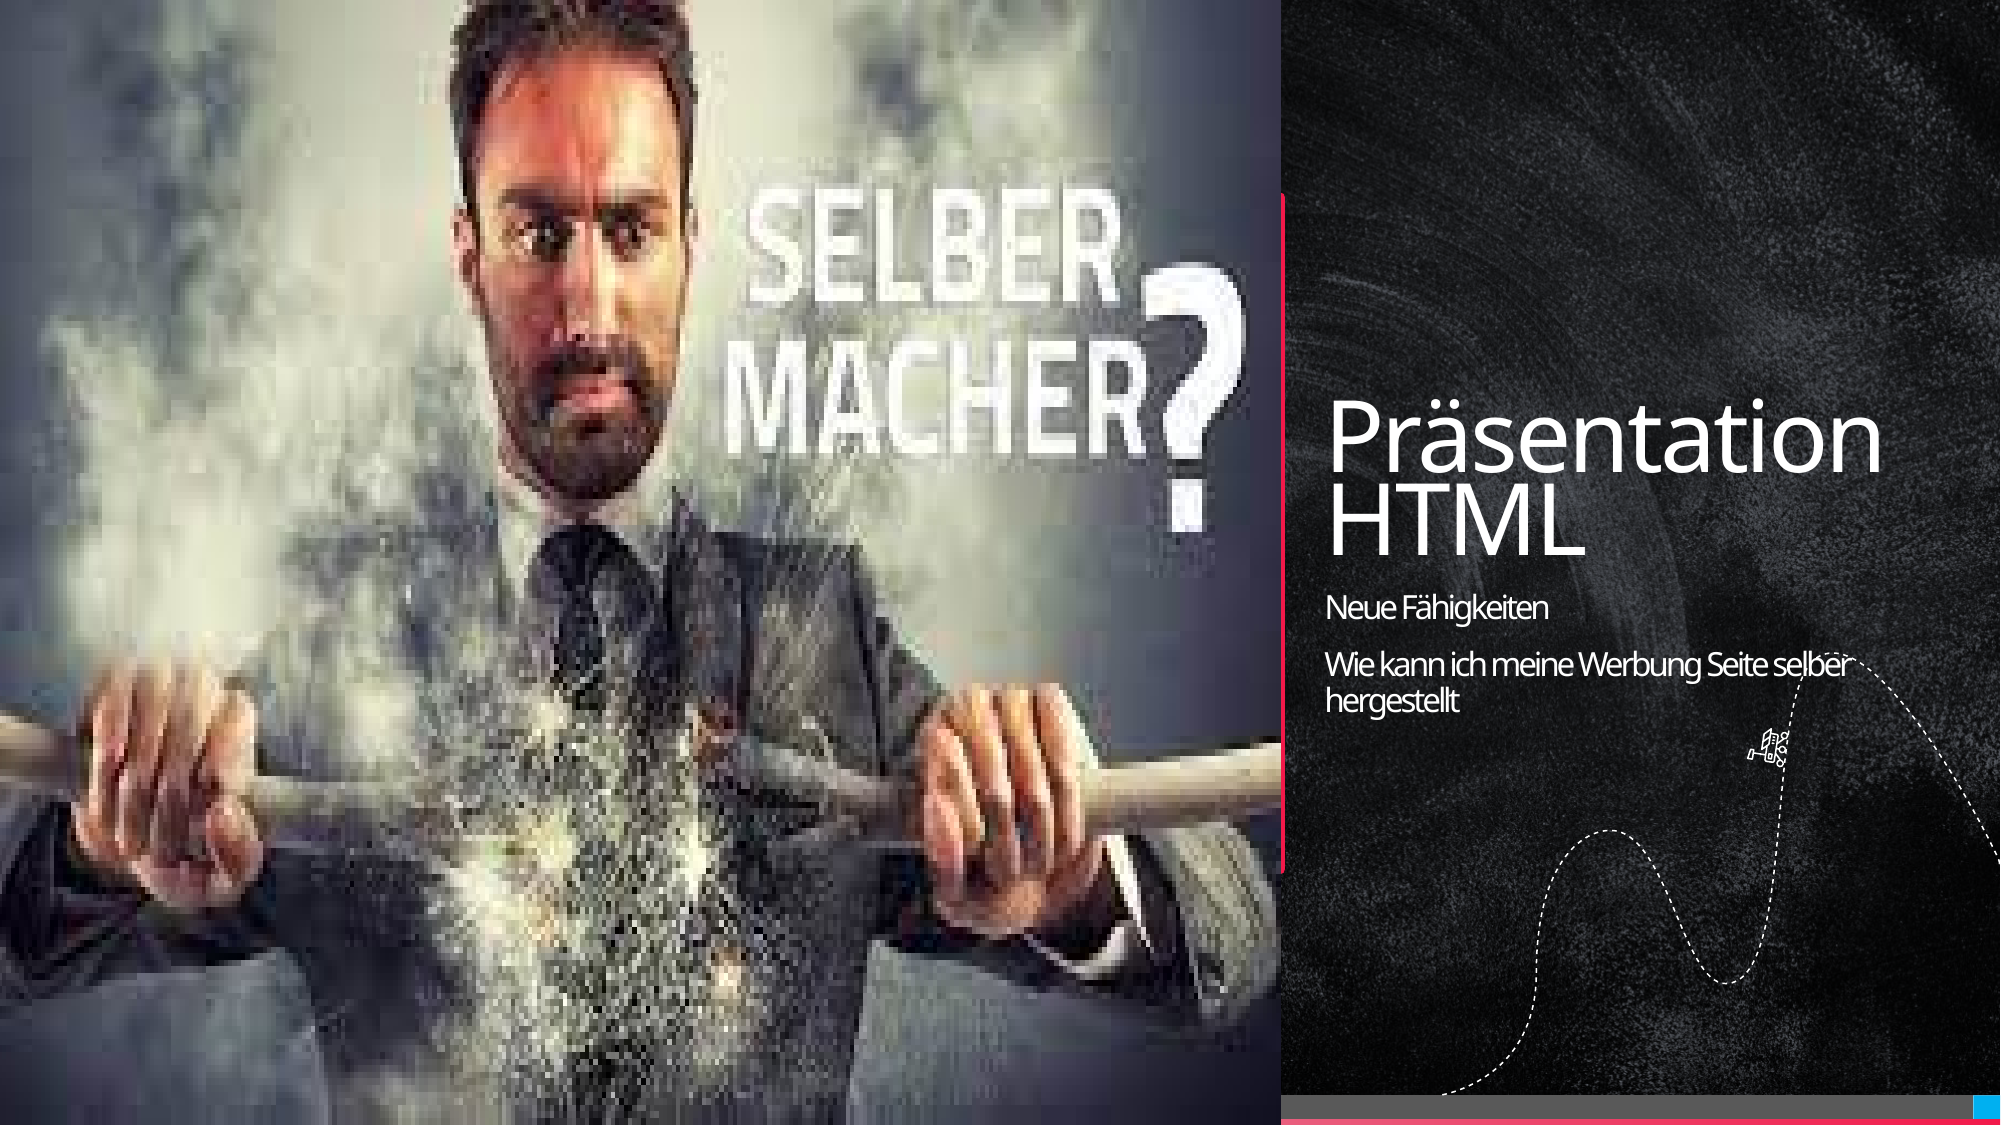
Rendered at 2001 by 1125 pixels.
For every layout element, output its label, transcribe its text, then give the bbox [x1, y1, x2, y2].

subtitle Neue Fähigkeiten Wie kann ich meine Werbung Seite selber hergestellt [1324, 590, 1941, 988]
text_box [1746, 728, 1789, 768]
title Präsentation HTML [1324, 321, 1942, 576]
picture [0, 0, 1281, 1125]
